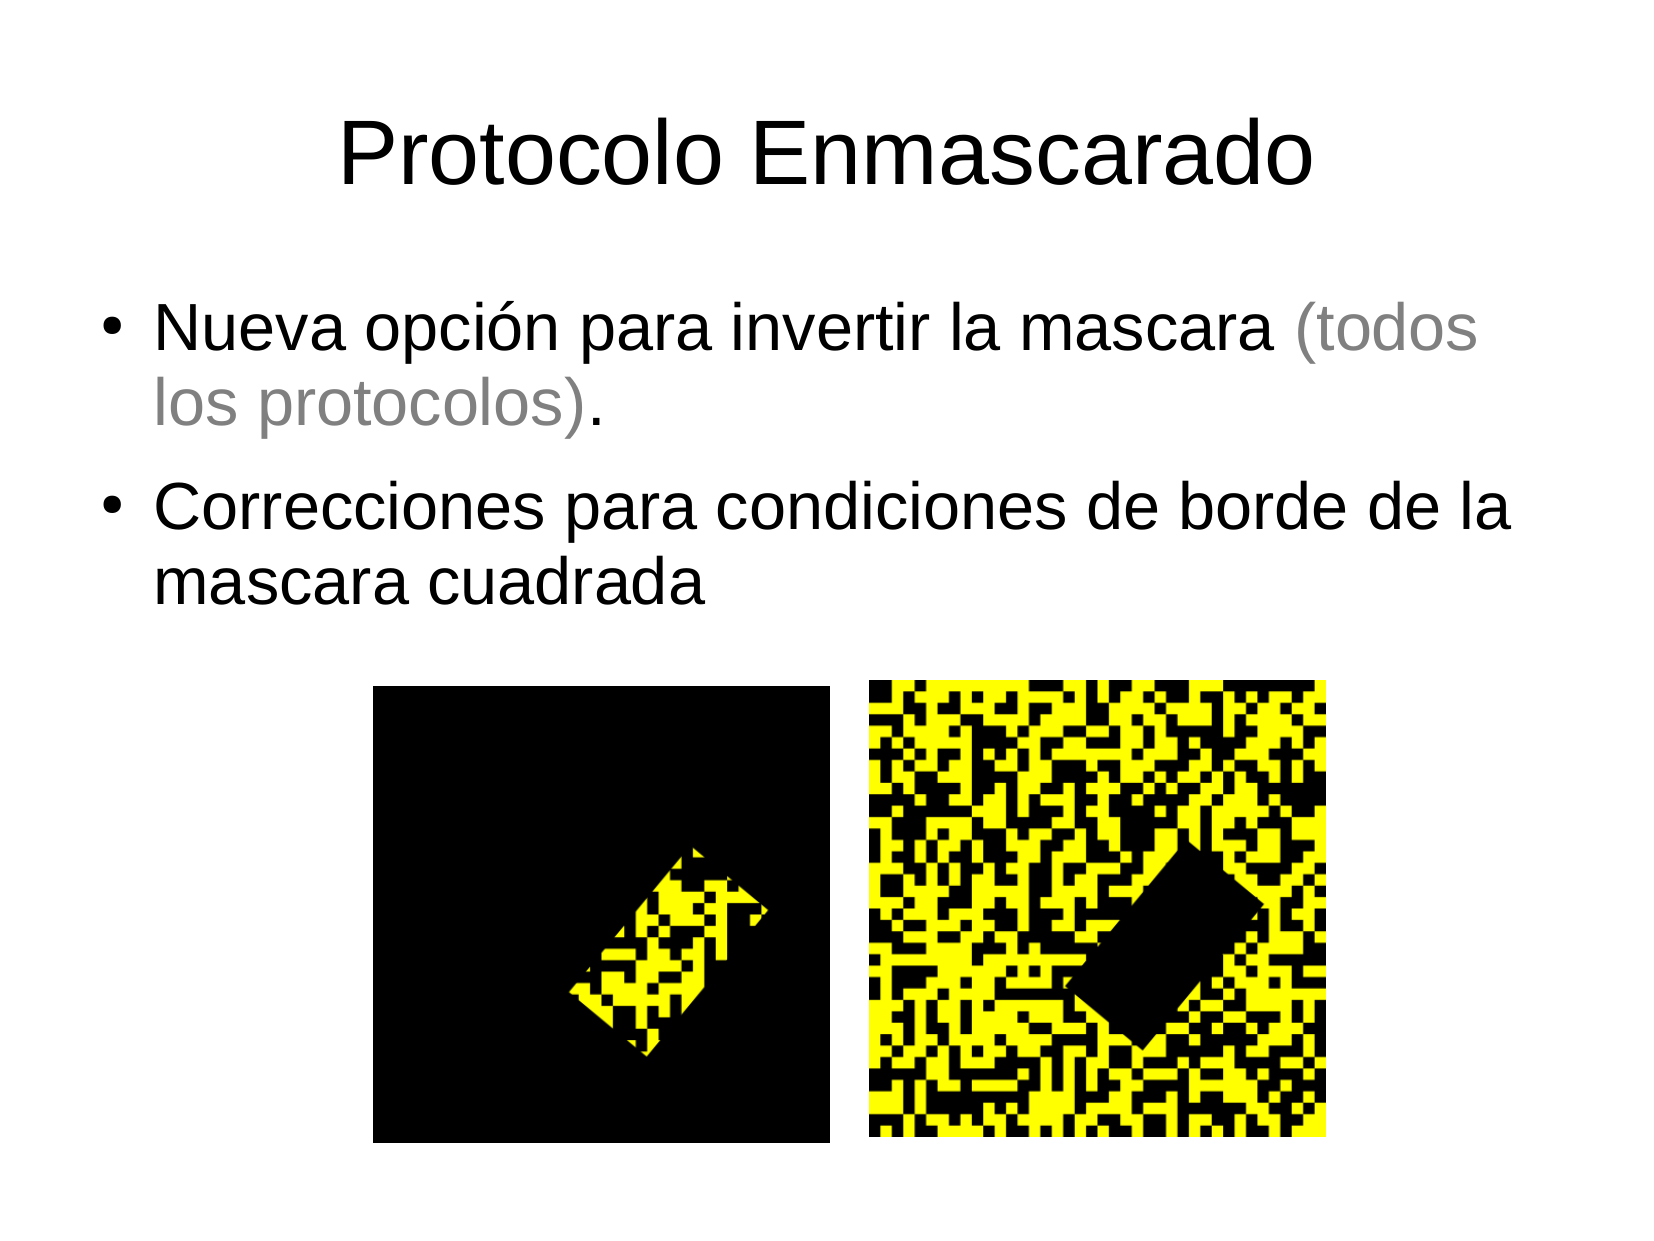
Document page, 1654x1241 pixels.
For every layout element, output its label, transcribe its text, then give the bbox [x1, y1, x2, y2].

title Protocolo Enmascarado [82, 49, 1571, 257]
list Nueva opción para invertir la mascara (todos los protocolos). Correcciones para condiciones de borde de la mascara cuadrada [82, 290, 1571, 1010]
picture [869, 680, 1326, 1137]
picture [373, 686, 830, 1143]
